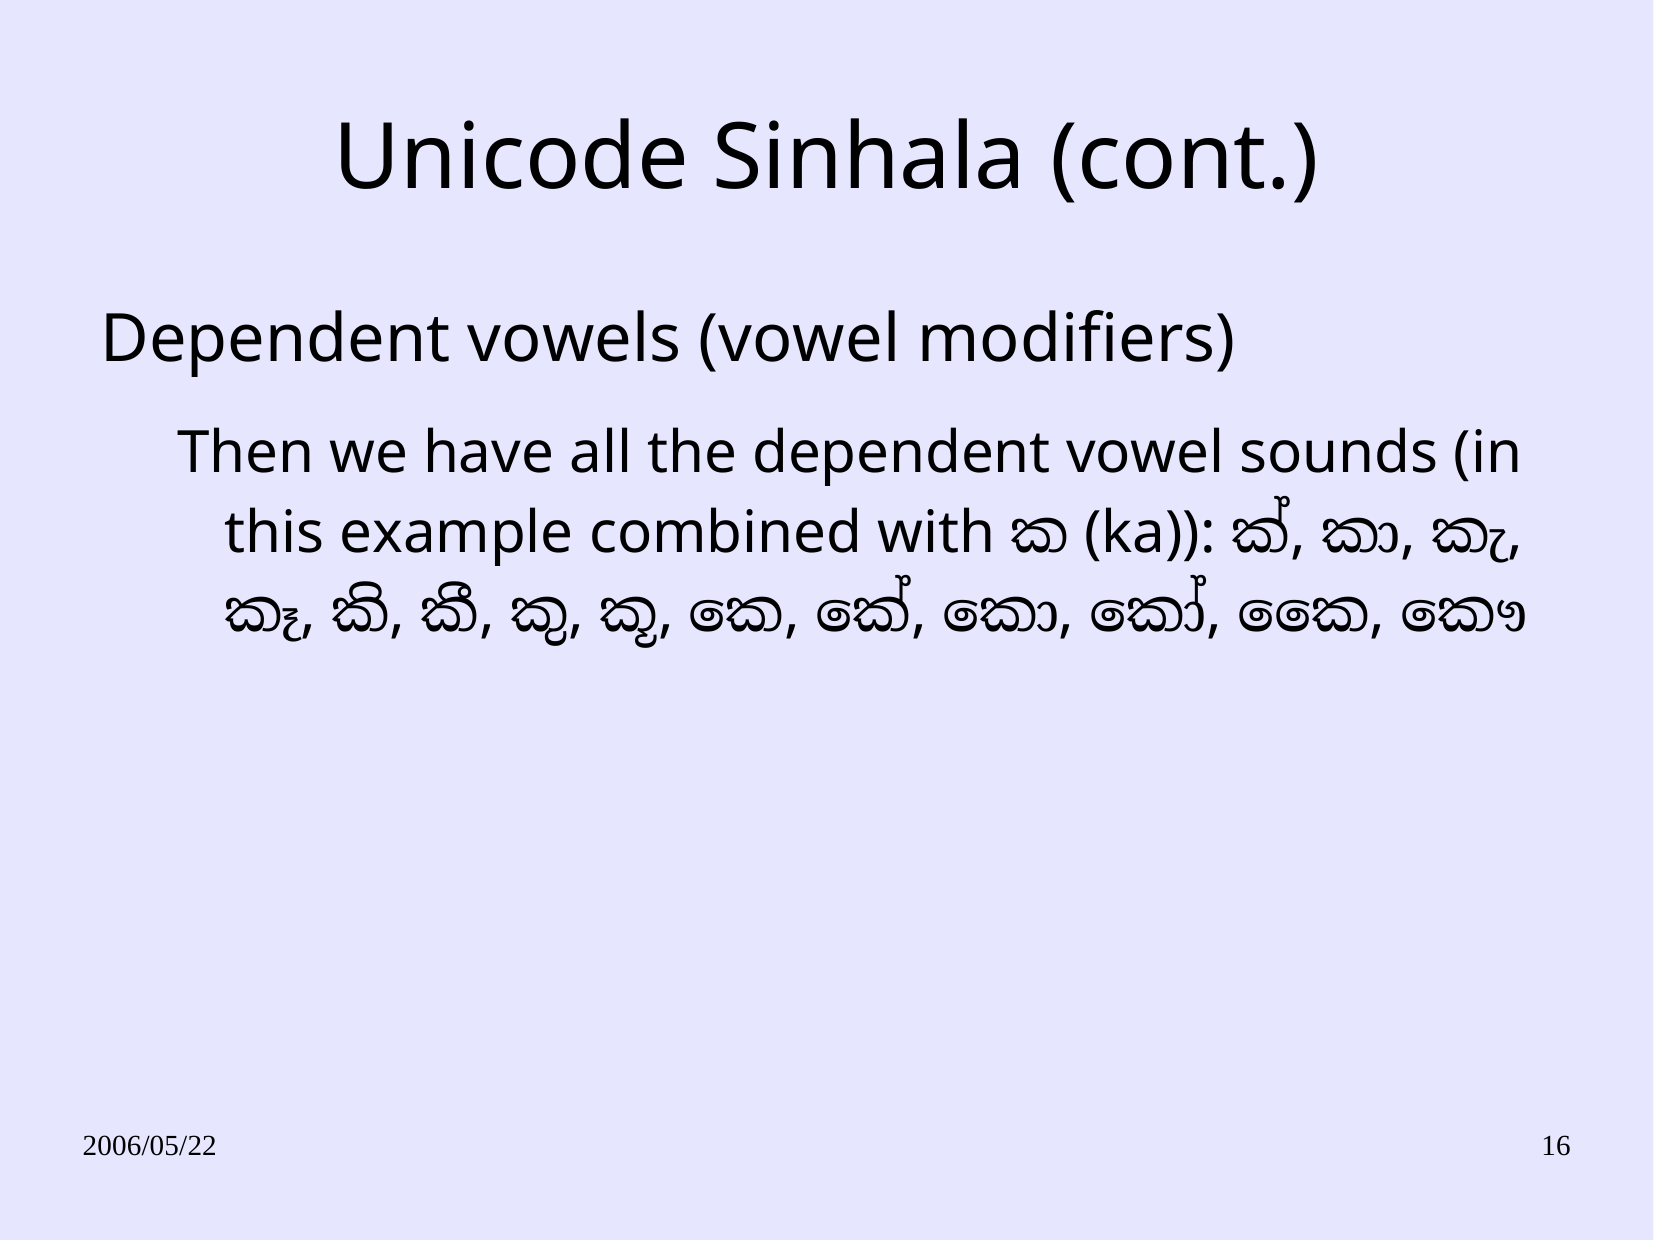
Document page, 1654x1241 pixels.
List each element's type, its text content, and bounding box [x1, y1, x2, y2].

list Dependent vowels (vowel modifiers) Then we have all the dependent vowel sounds (in this example combined with ක (ka)): ක්, කා, කැ, කෑ, කි, කී, කු, කූ, කෙ, කේ, කො, කෝ, කෛ, කෞ [82, 290, 1571, 1094]
title Unicode Sinhala (cont.) [82, 56, 1571, 250]
